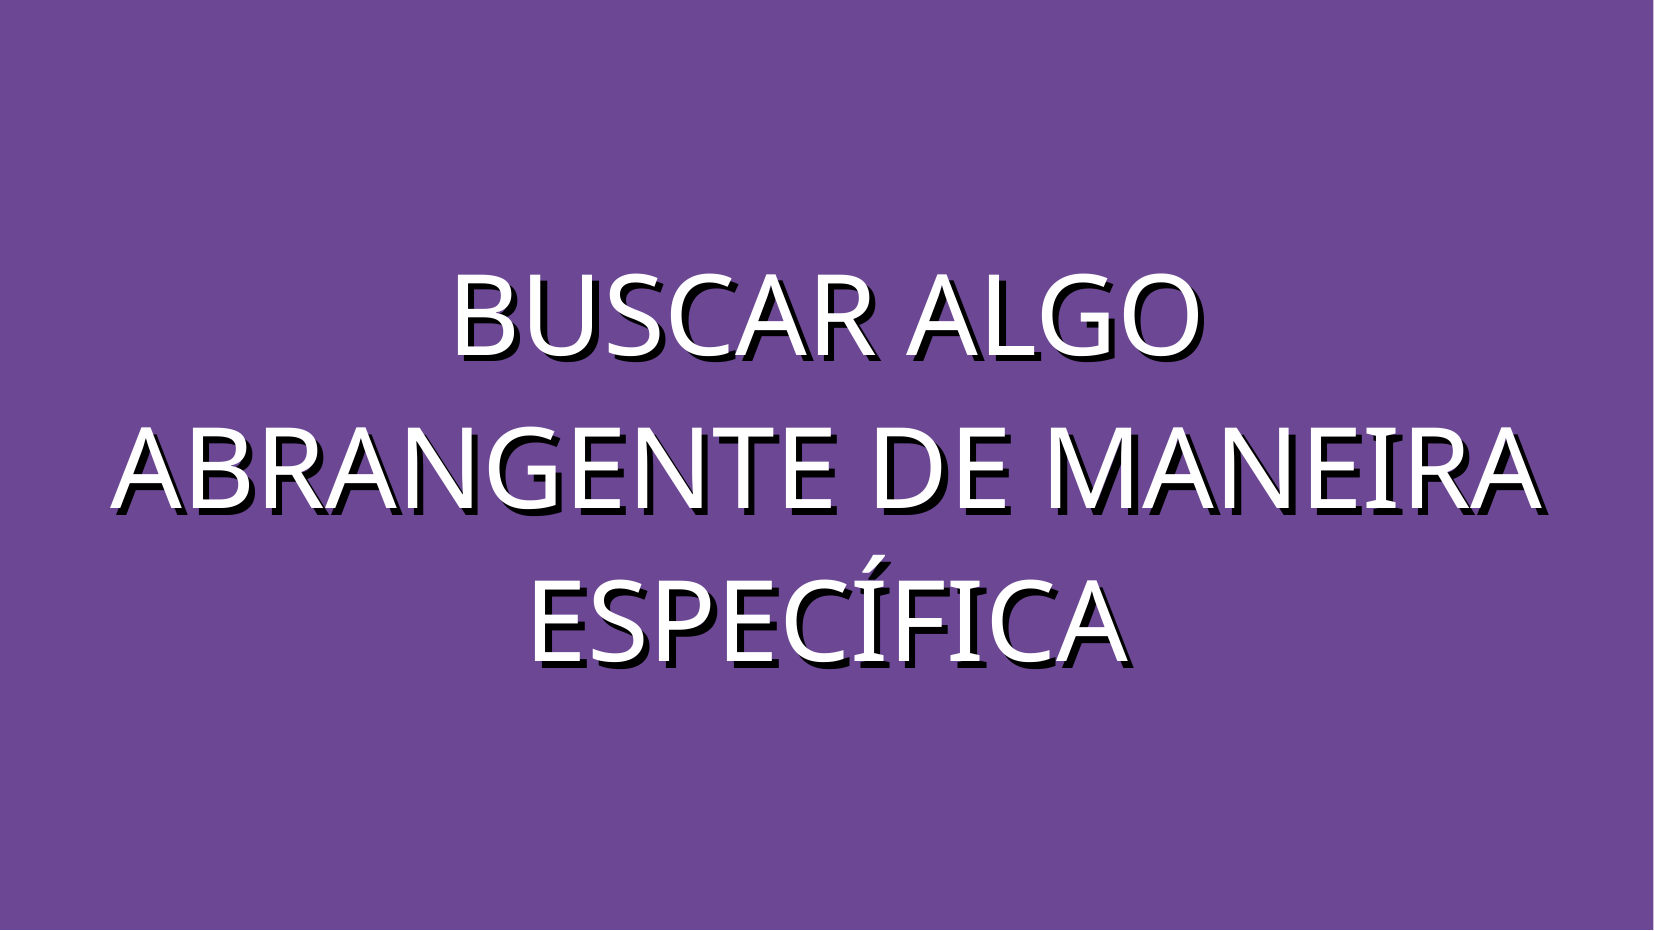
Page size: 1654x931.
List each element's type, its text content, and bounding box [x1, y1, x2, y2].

subtitle BUSCAR ALGO ABRANGENTE DE MANEIRA ESPECÍFICA [82, 105, 1571, 826]
